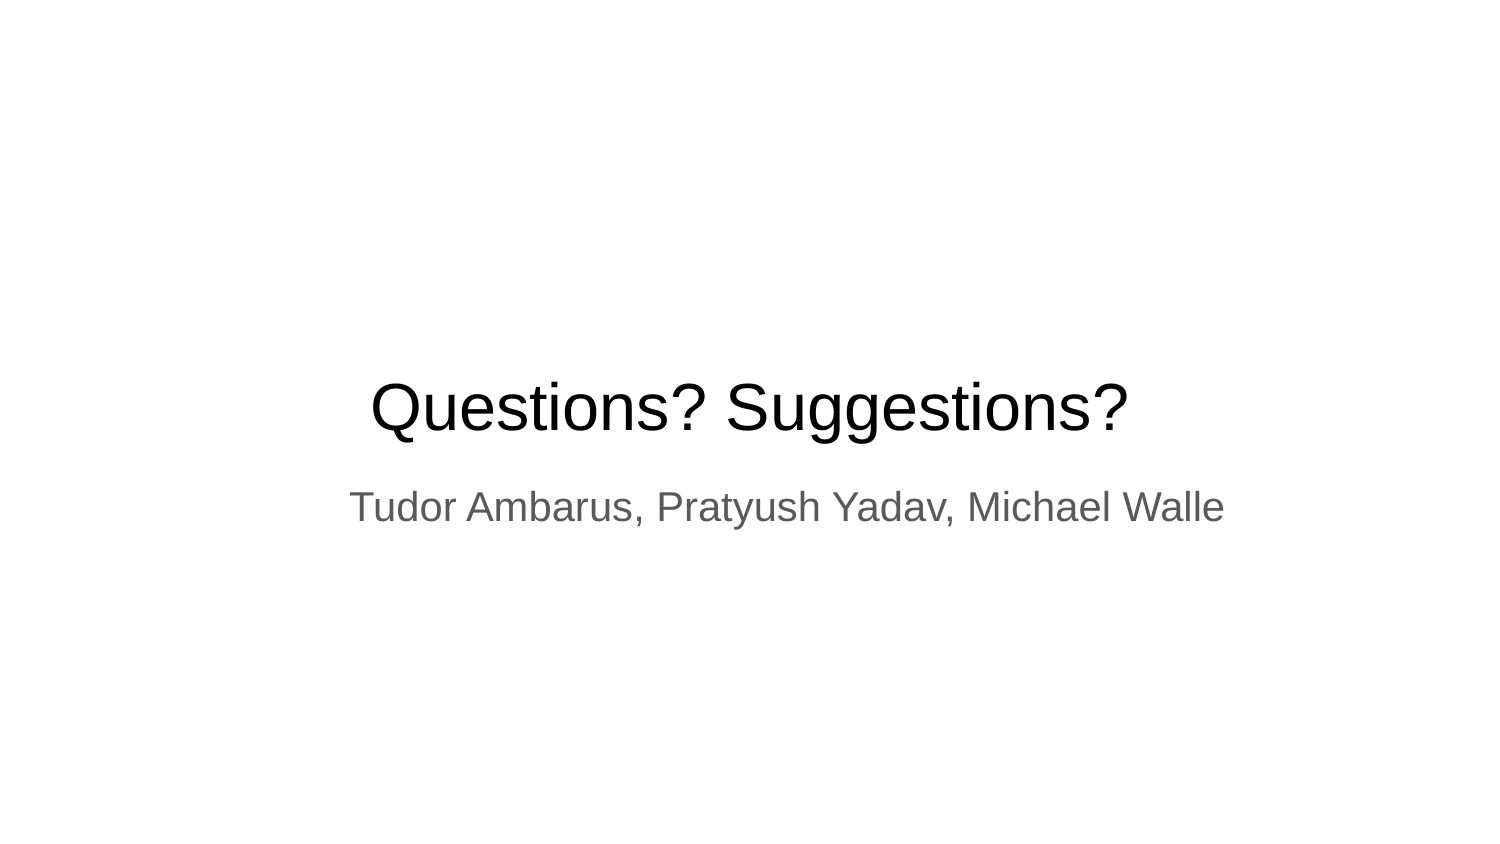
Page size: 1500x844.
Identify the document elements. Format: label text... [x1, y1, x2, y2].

title Questions? Suggestions? [51, 122, 1449, 459]
subtitle Tudor Ambarus, Pratyush Yadav, Michael Walle [51, 464, 1449, 595]
